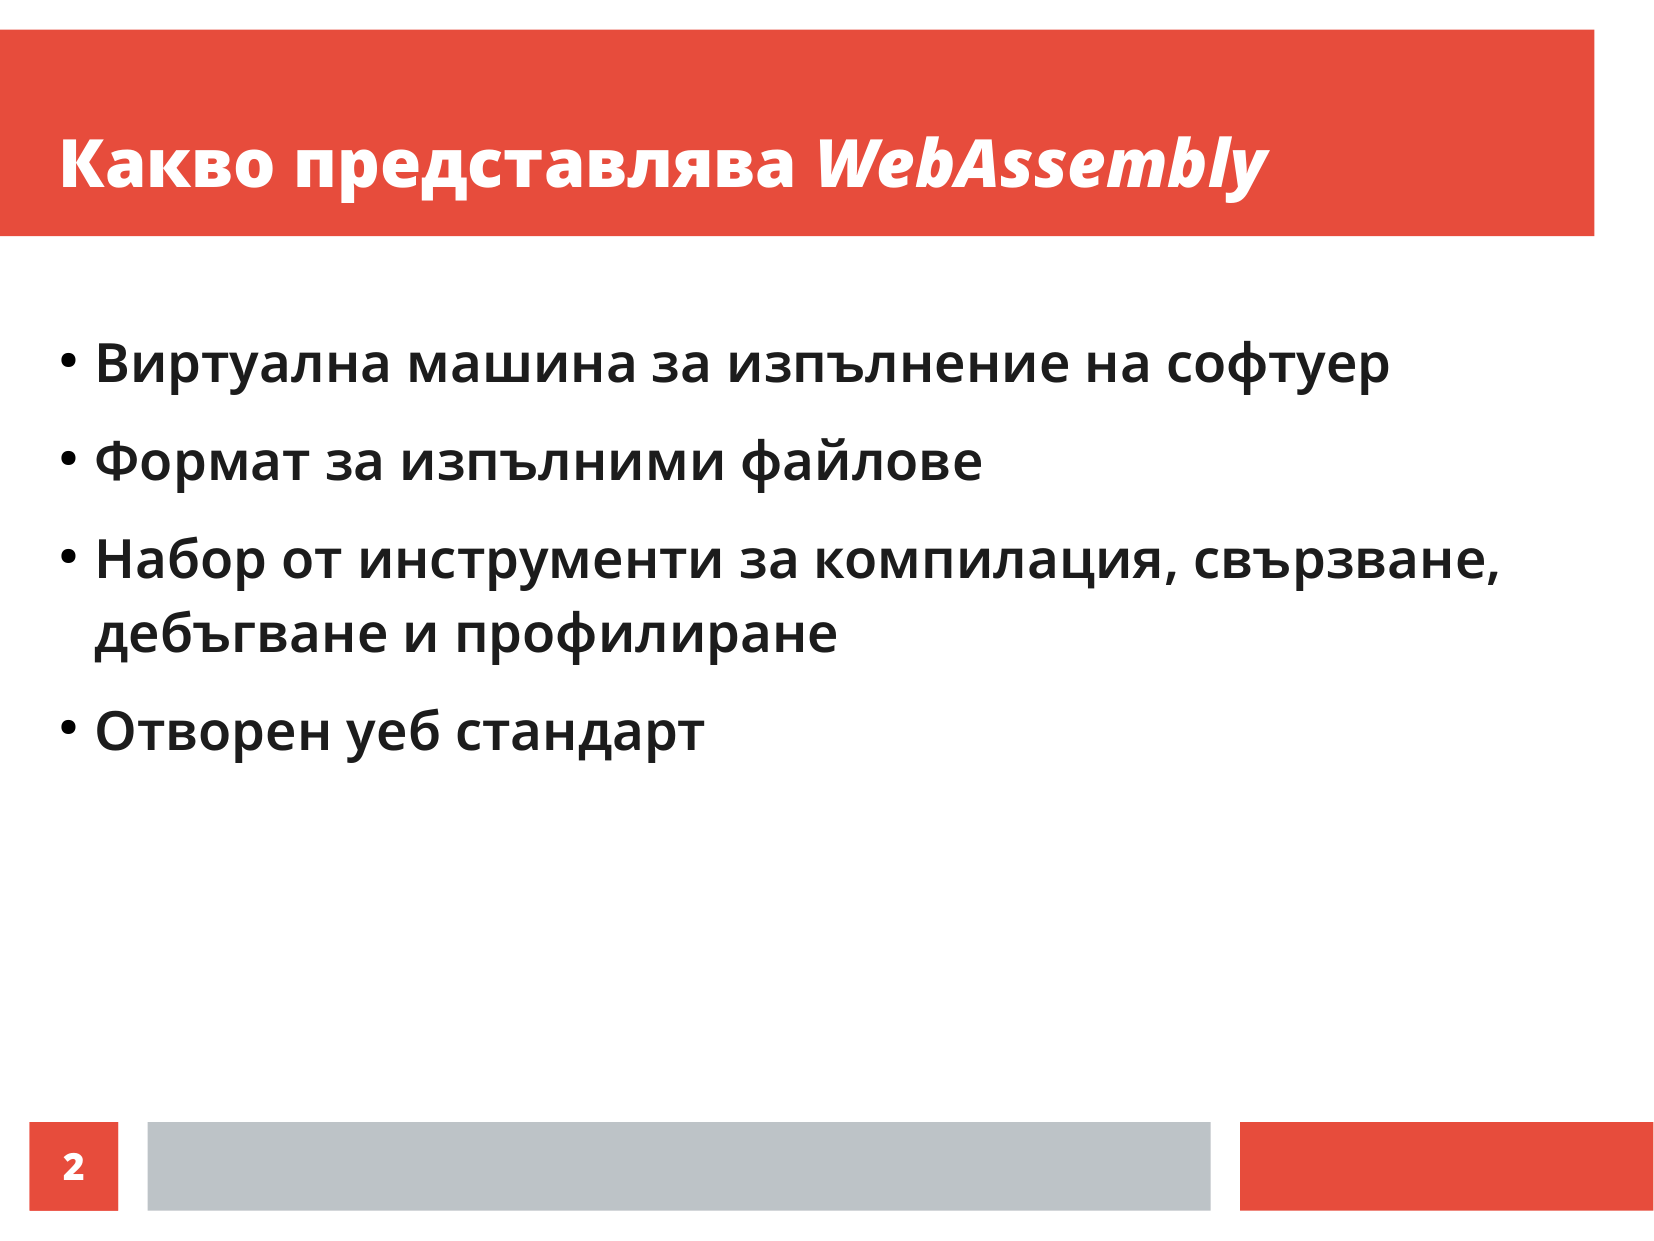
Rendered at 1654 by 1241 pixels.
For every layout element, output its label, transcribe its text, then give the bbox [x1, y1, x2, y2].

title Какво представлява WebAssembly [59, 59, 1595, 207]
list Виртуална машина за изпълнение на софтуер Формат за изпълними файлове Набор от инструменти за компилация, свързване, дебъгване и профилиране Отворен уеб стандарт [59, 324, 1565, 1093]
